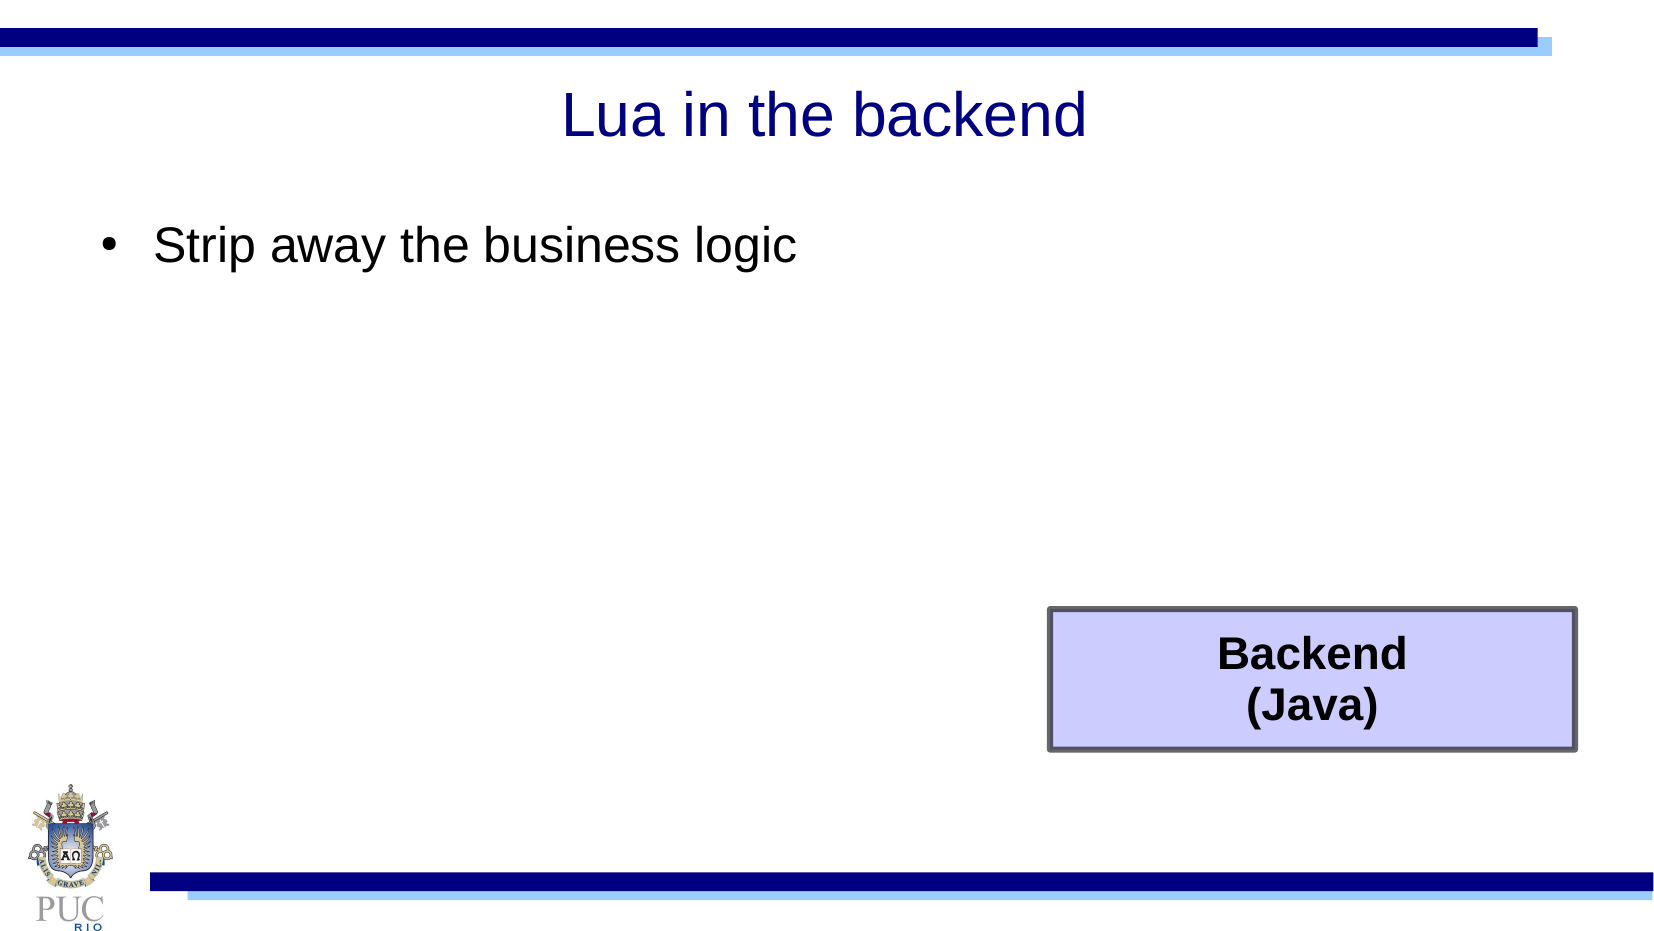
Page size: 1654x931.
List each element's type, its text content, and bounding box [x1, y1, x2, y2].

title Lua in the backend [37, 37, 1613, 193]
text_box Backend (Java) [1050, 609, 1576, 750]
picture [28, 784, 113, 931]
list Strip away the business logic [82, 217, 1013, 751]
